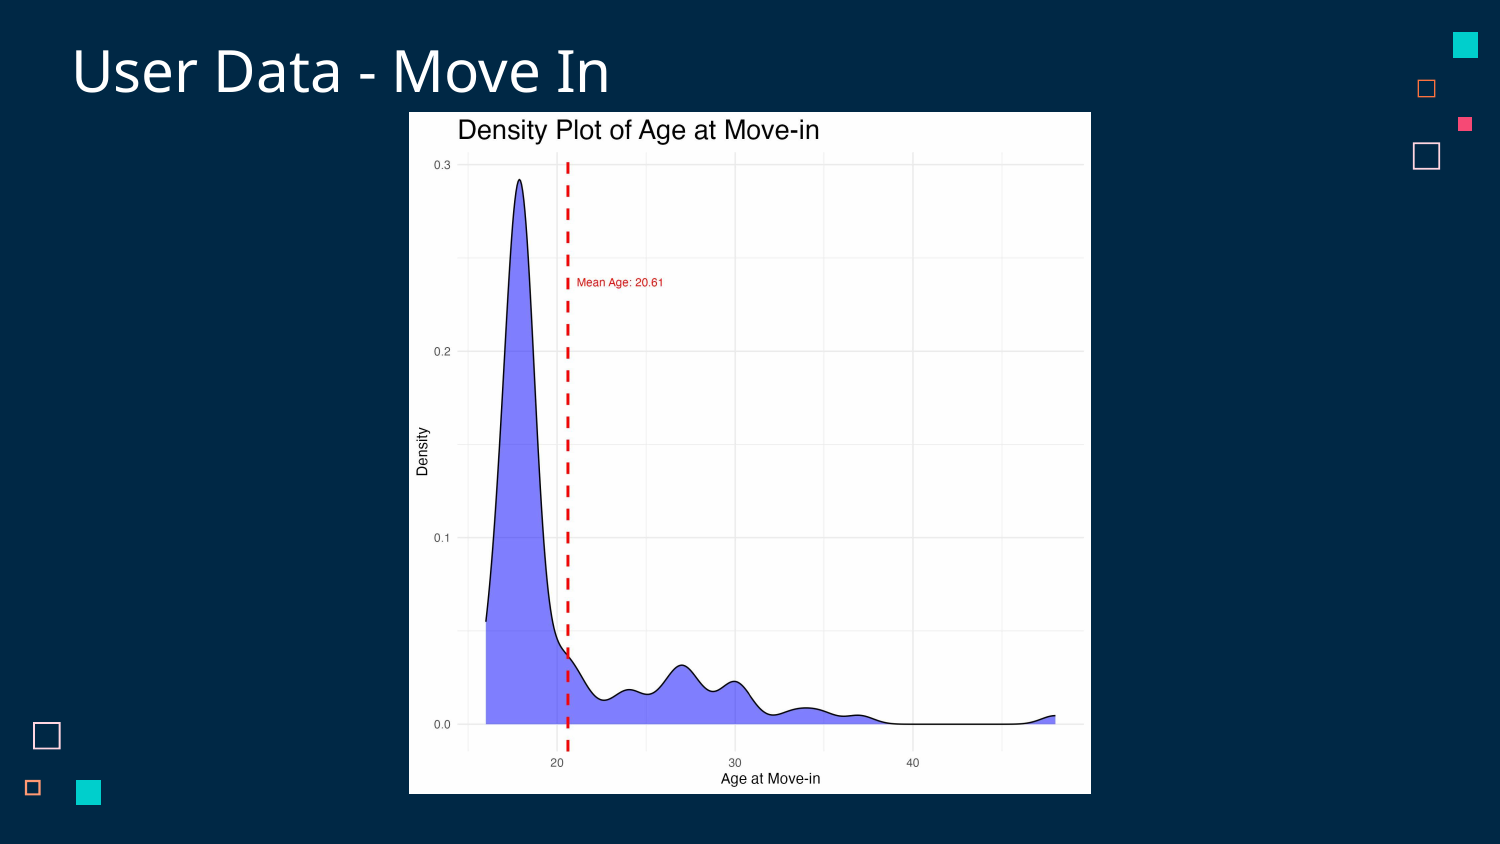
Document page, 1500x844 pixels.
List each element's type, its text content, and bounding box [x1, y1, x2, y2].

picture [409, 112, 1091, 794]
title User Data - Move In [56, 18, 1320, 113]
